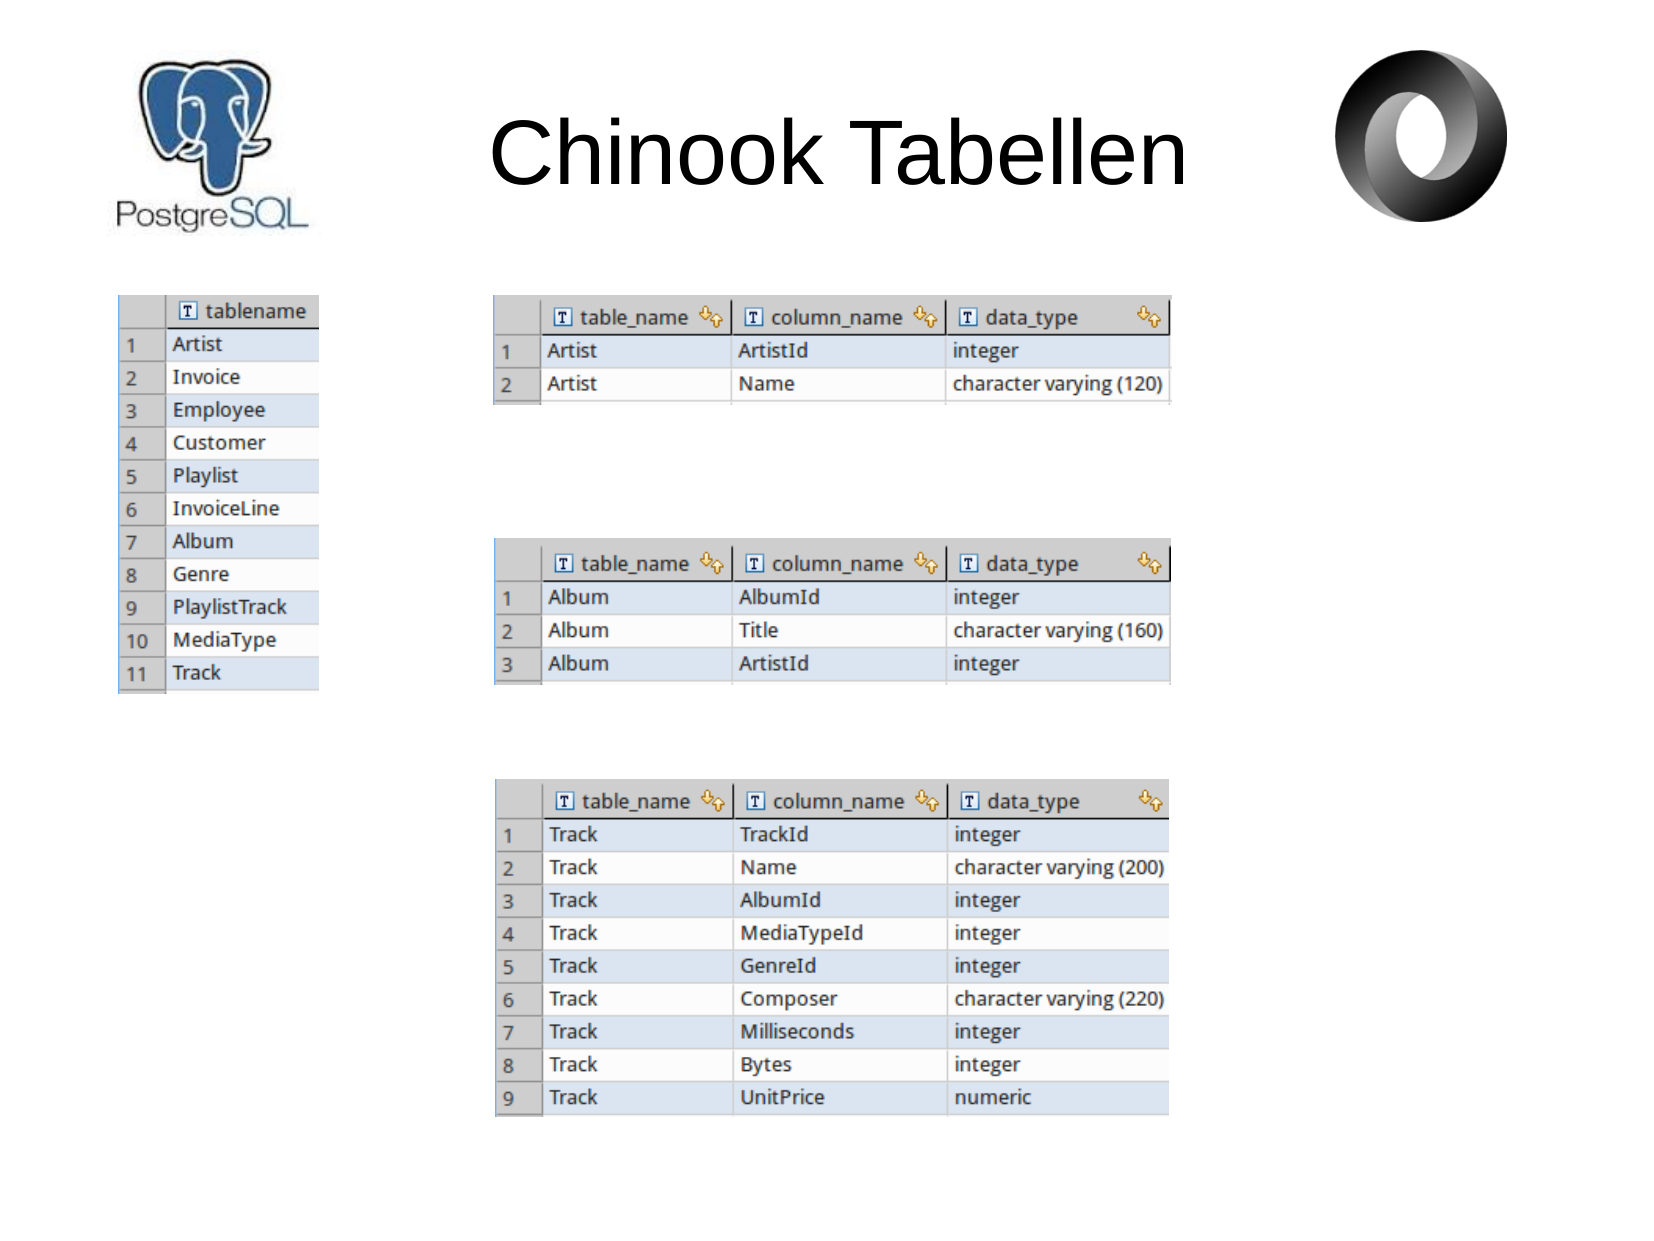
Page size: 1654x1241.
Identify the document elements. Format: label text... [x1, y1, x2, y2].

picture [58, 50, 356, 237]
picture [495, 779, 1169, 1117]
title Chinook Tabellen [82, 49, 1571, 257]
picture [494, 538, 1171, 685]
picture [1335, 50, 1507, 222]
picture [493, 295, 1172, 405]
picture [118, 295, 319, 694]
